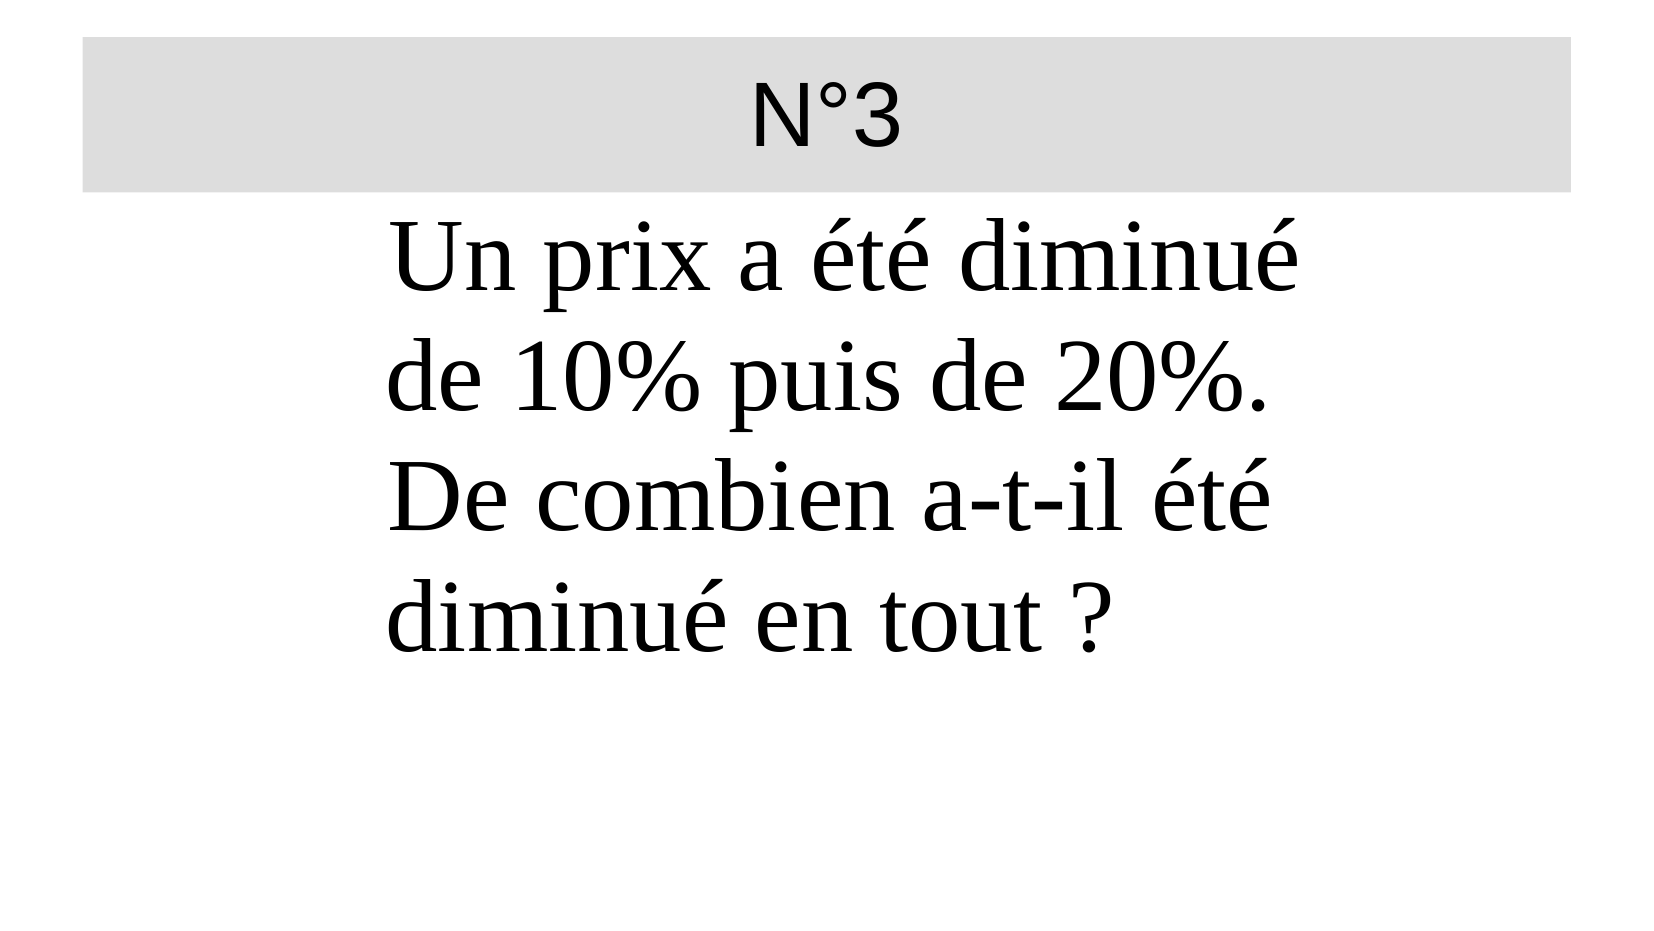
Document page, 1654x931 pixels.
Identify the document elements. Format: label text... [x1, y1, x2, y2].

title N°3 [82, 37, 1571, 193]
chart [377, 197, 1310, 674]
